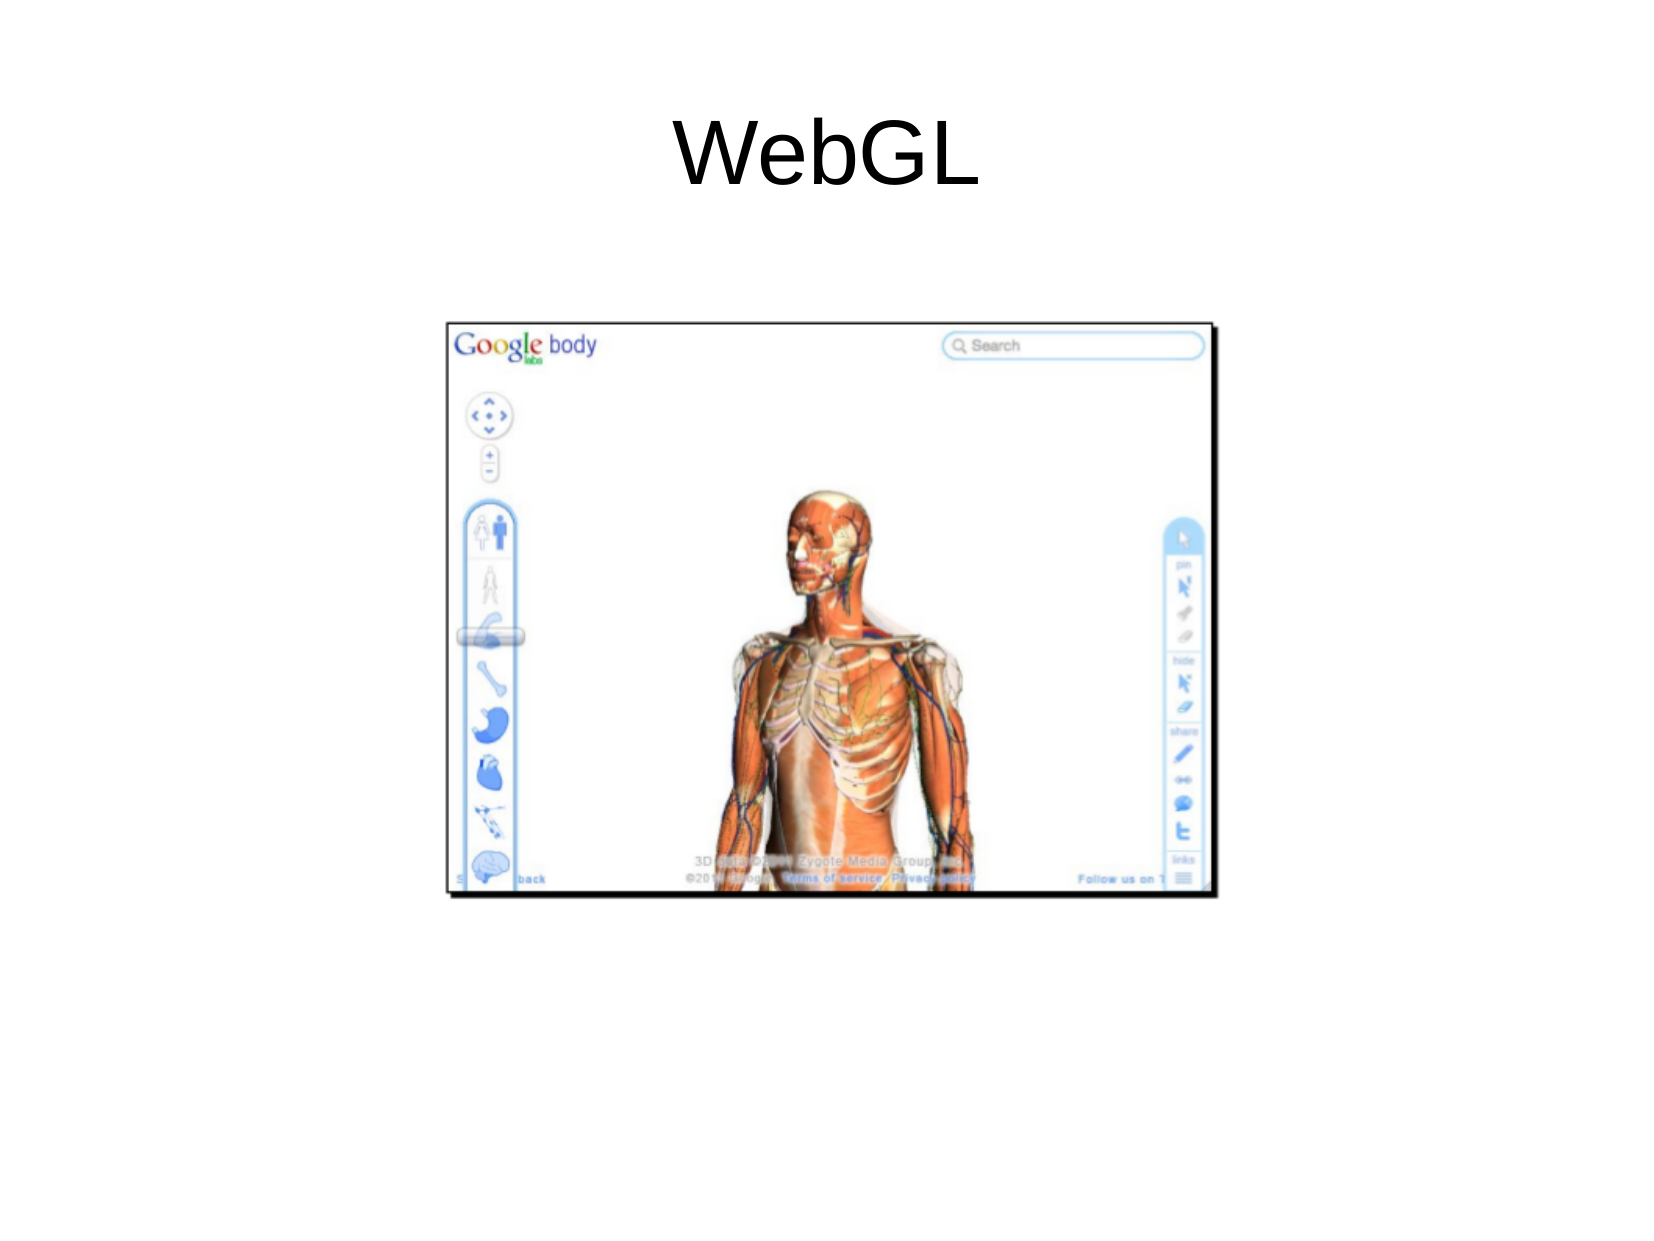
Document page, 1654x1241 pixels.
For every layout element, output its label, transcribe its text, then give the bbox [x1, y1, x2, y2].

title WebGL [82, 49, 1571, 257]
picture [374, 320, 1285, 921]
